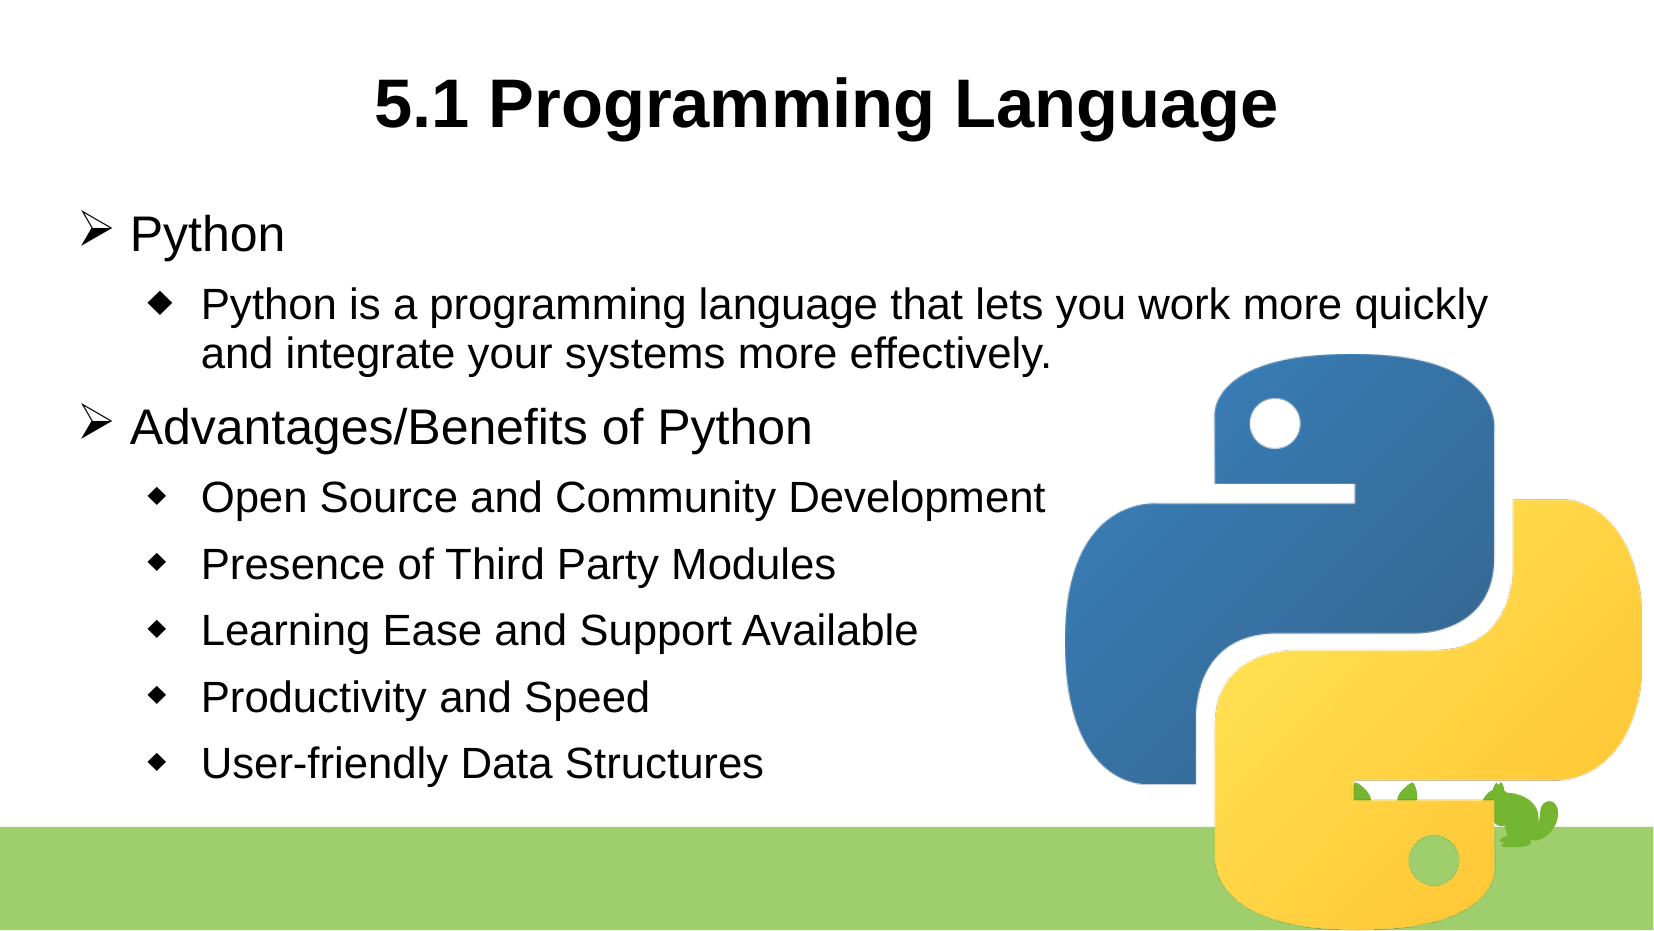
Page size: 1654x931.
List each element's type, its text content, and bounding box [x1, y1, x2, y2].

list Python Python is a programming language that lets you work more quickly and integrate your systems more effectively. Advantages/Benefits of Python Open Source and Community Development Presence of Third Party Modules Learning Ease and Support Available Productivity and Speed User-friendly Data Structures [59, 206, 1571, 827]
title 5.1 Programming Language [88, 29, 1565, 178]
picture [1065, 354, 1642, 931]
